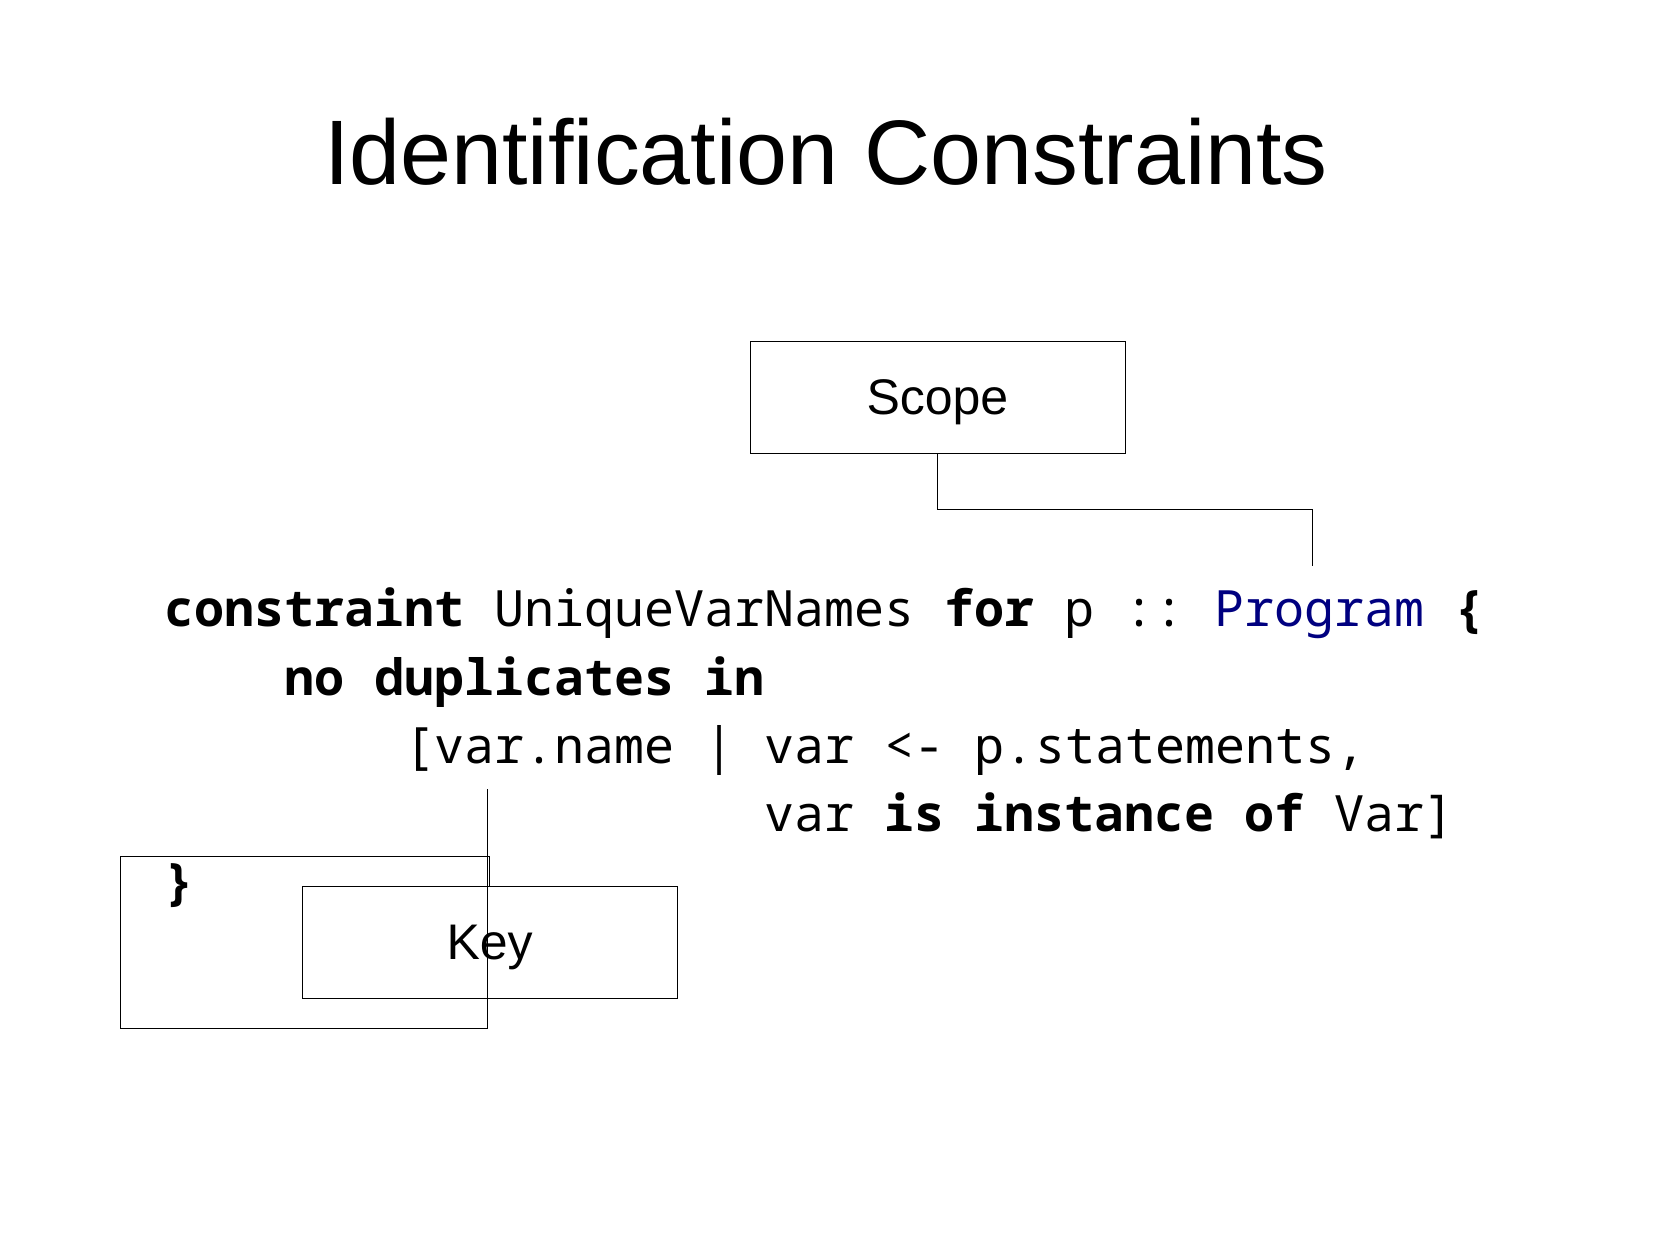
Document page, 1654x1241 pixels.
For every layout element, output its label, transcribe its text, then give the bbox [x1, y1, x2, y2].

text_box Key [488, 886, 678, 999]
text_box Scope [750, 341, 1126, 454]
text_box Key [488, 935, 500, 943]
text_box Key [302, 886, 487, 999]
title Identification Constraints [82, 56, 1571, 250]
text_box constraint UniqueVarNames for p :: Program { no duplicates in [var.name | var <- p.statements, var is instance of Var] } [150, 565, 1500, 831]
